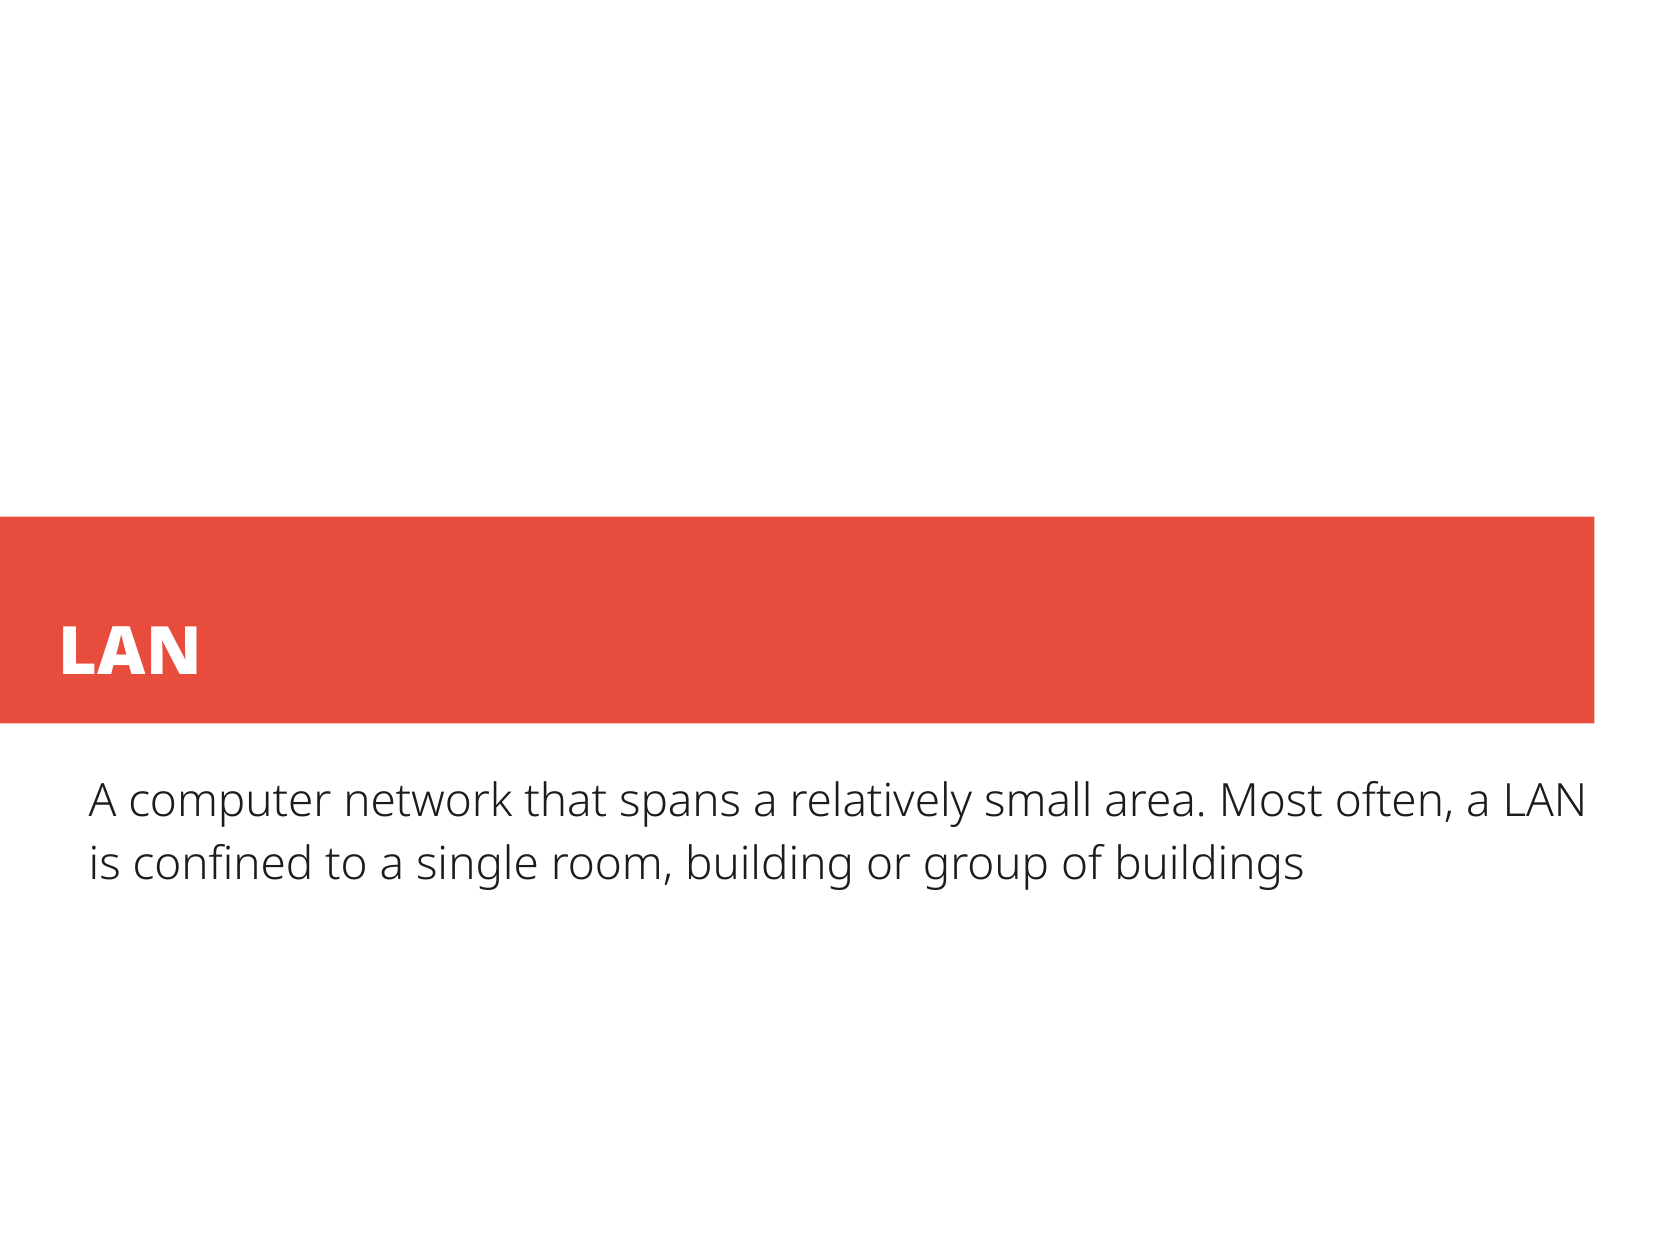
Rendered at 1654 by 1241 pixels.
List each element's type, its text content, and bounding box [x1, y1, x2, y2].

subtitle A computer network that spans a relatively small area. Most often, a LAN is confined to a single room, building or group of buildings [88, 767, 1595, 1182]
title LAN [59, 546, 1595, 694]
